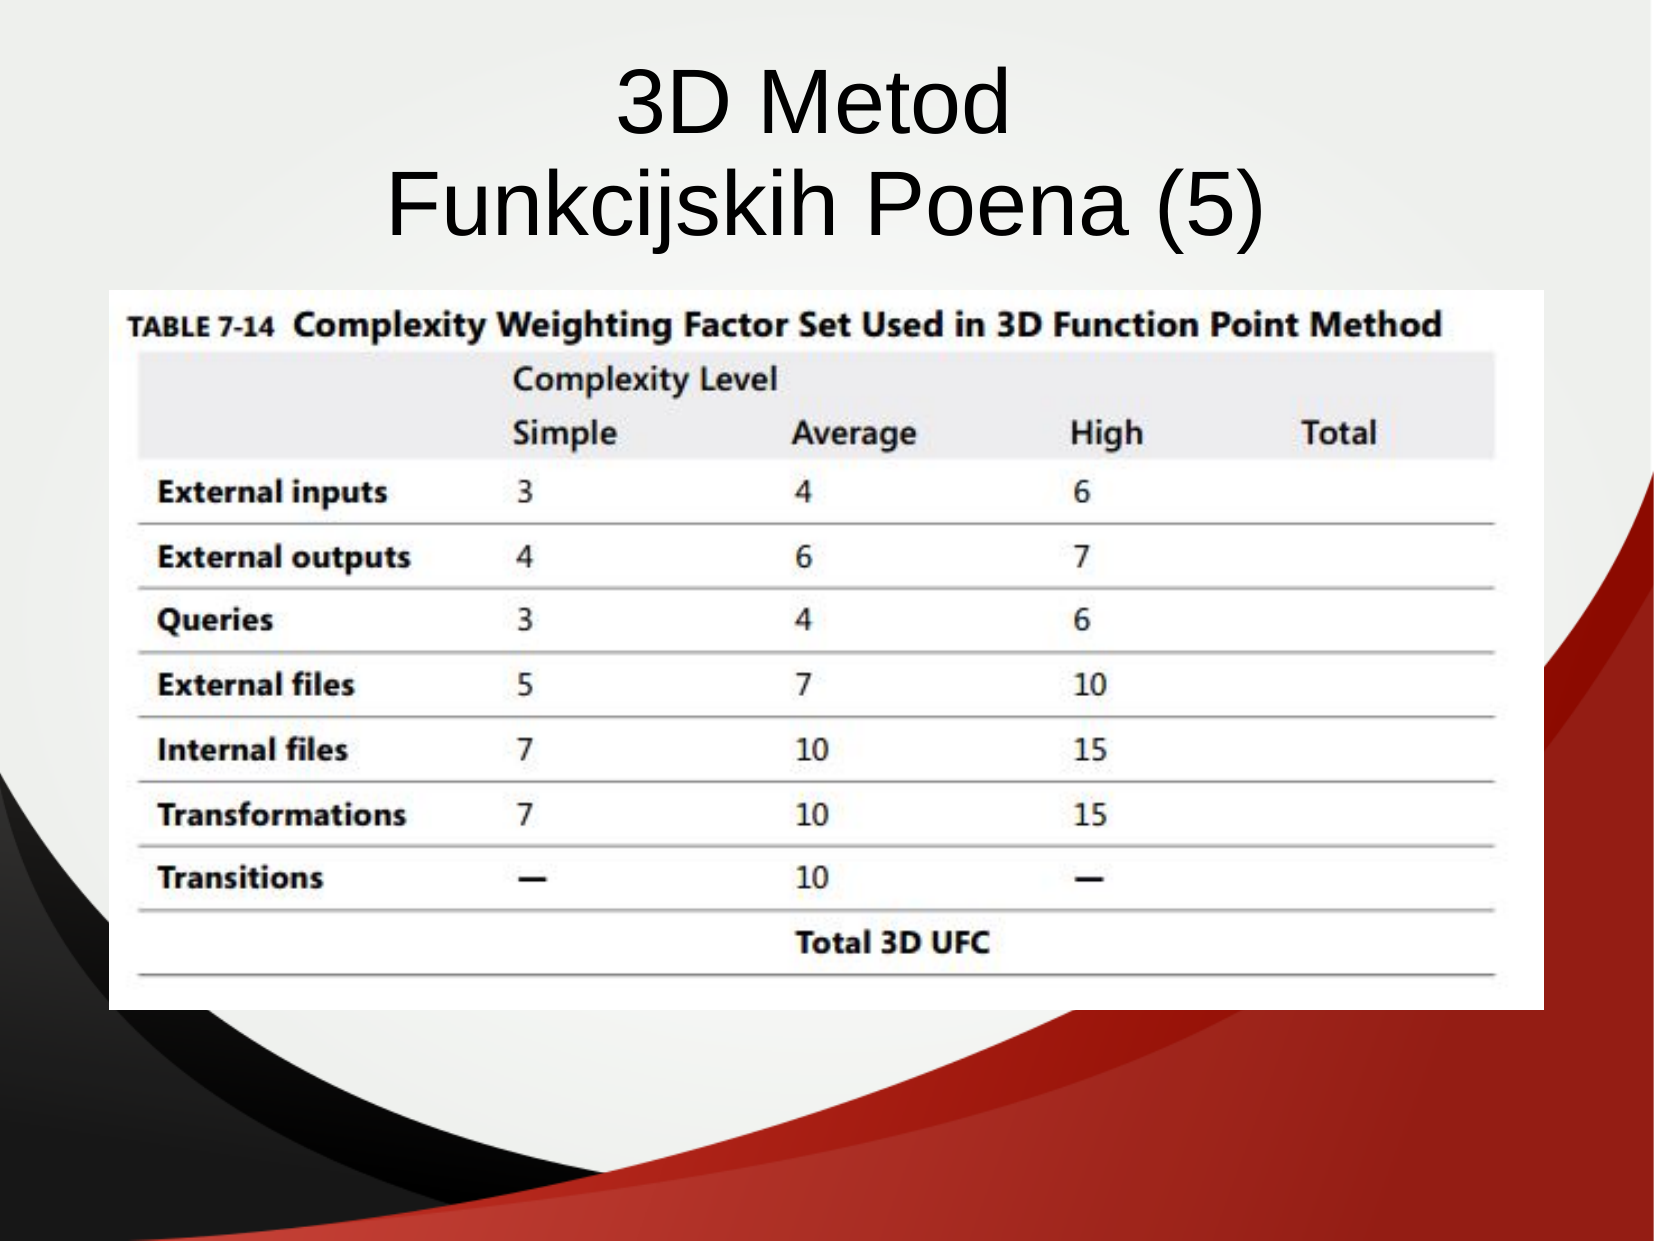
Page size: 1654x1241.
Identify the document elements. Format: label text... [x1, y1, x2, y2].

picture [0, 0, 1654, 1241]
title 3D Metod Funkcijskih Poena (5) [82, 49, 1571, 257]
